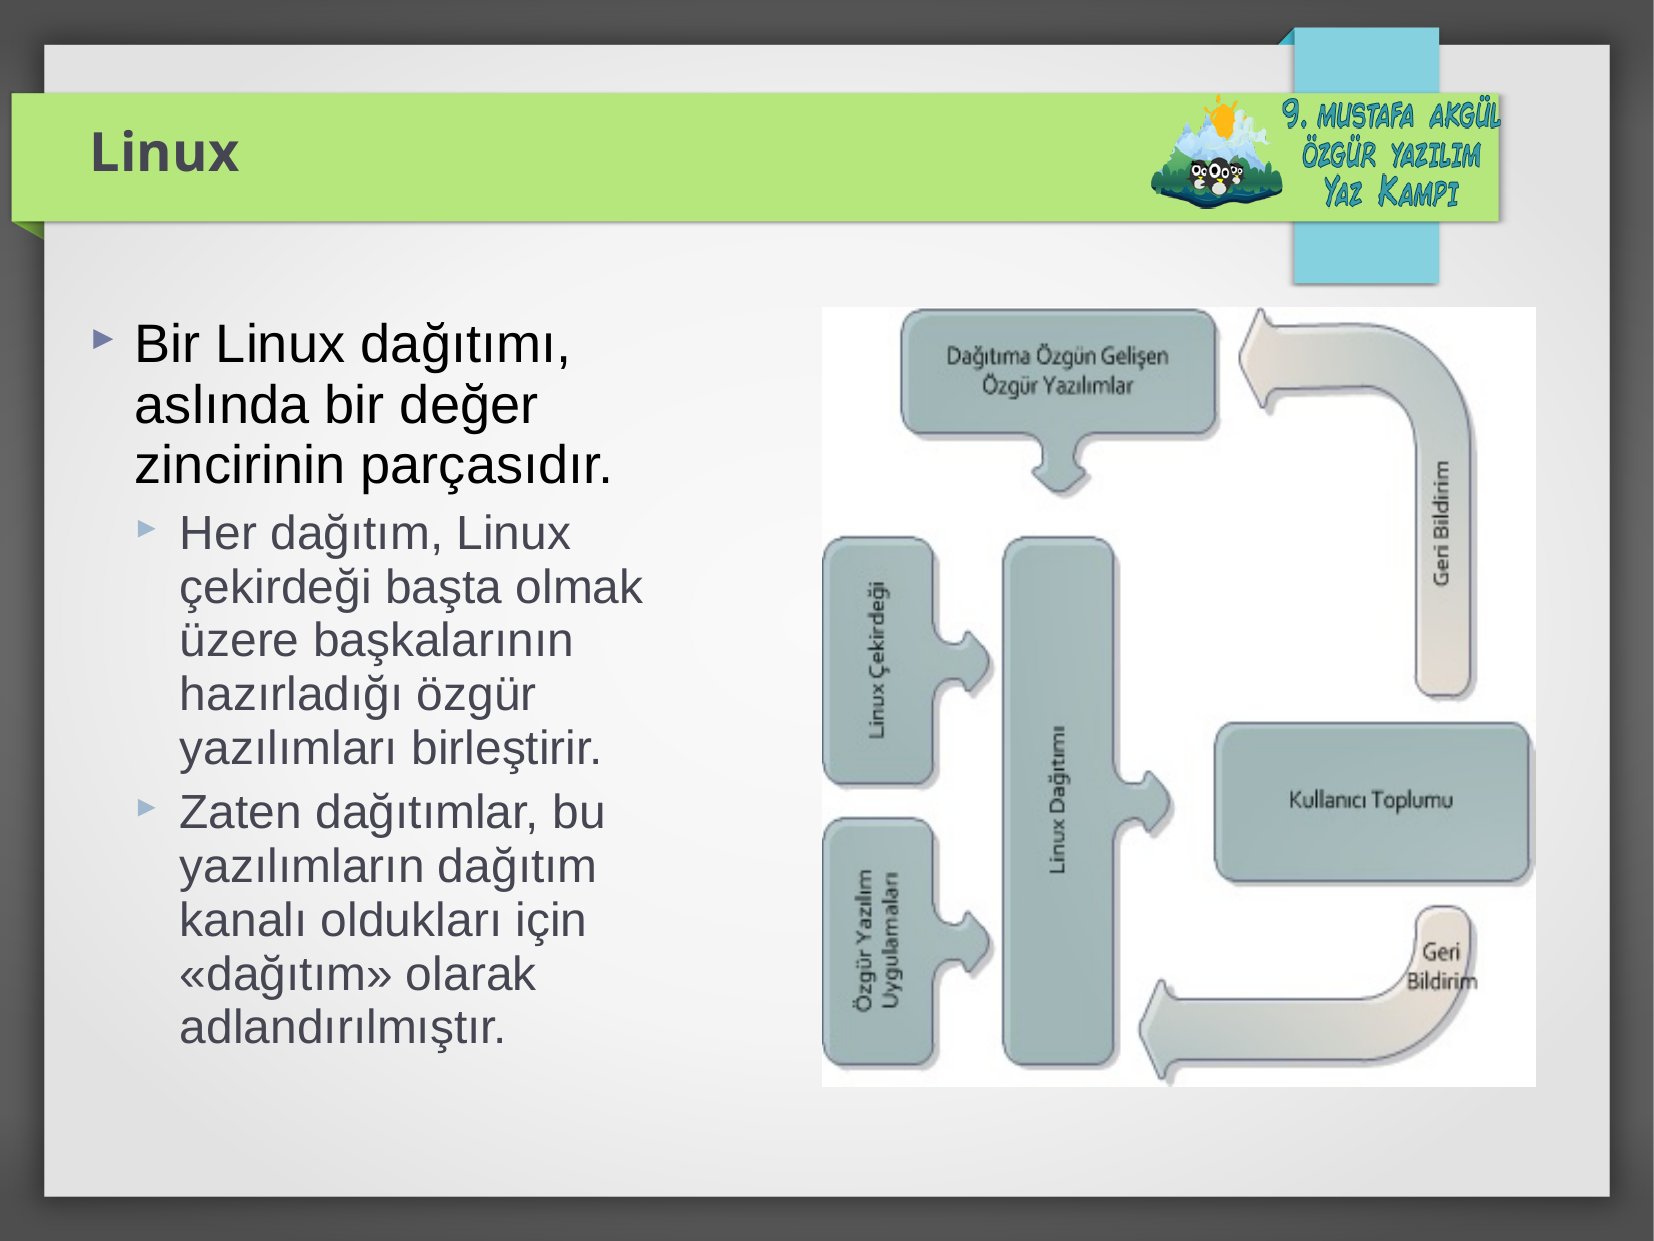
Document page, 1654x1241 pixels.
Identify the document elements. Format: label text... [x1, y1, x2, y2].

picture [0, 0, 1654, 1241]
list Bir Linux dağıtımı, aslında bir değer zincirinin parçasıdır. Her dağıtım, Linux çekirdeği başta olmak üzere başkalarının hazırladığı özgür yazılımları birleştirir. Zaten dağıtımlar, bu yazılımların dağıtım kanalı oldukları için «dağıtım» olarak adlandırılmıştır. [75, 306, 738, 1117]
text_box Linux [75, 106, 863, 200]
